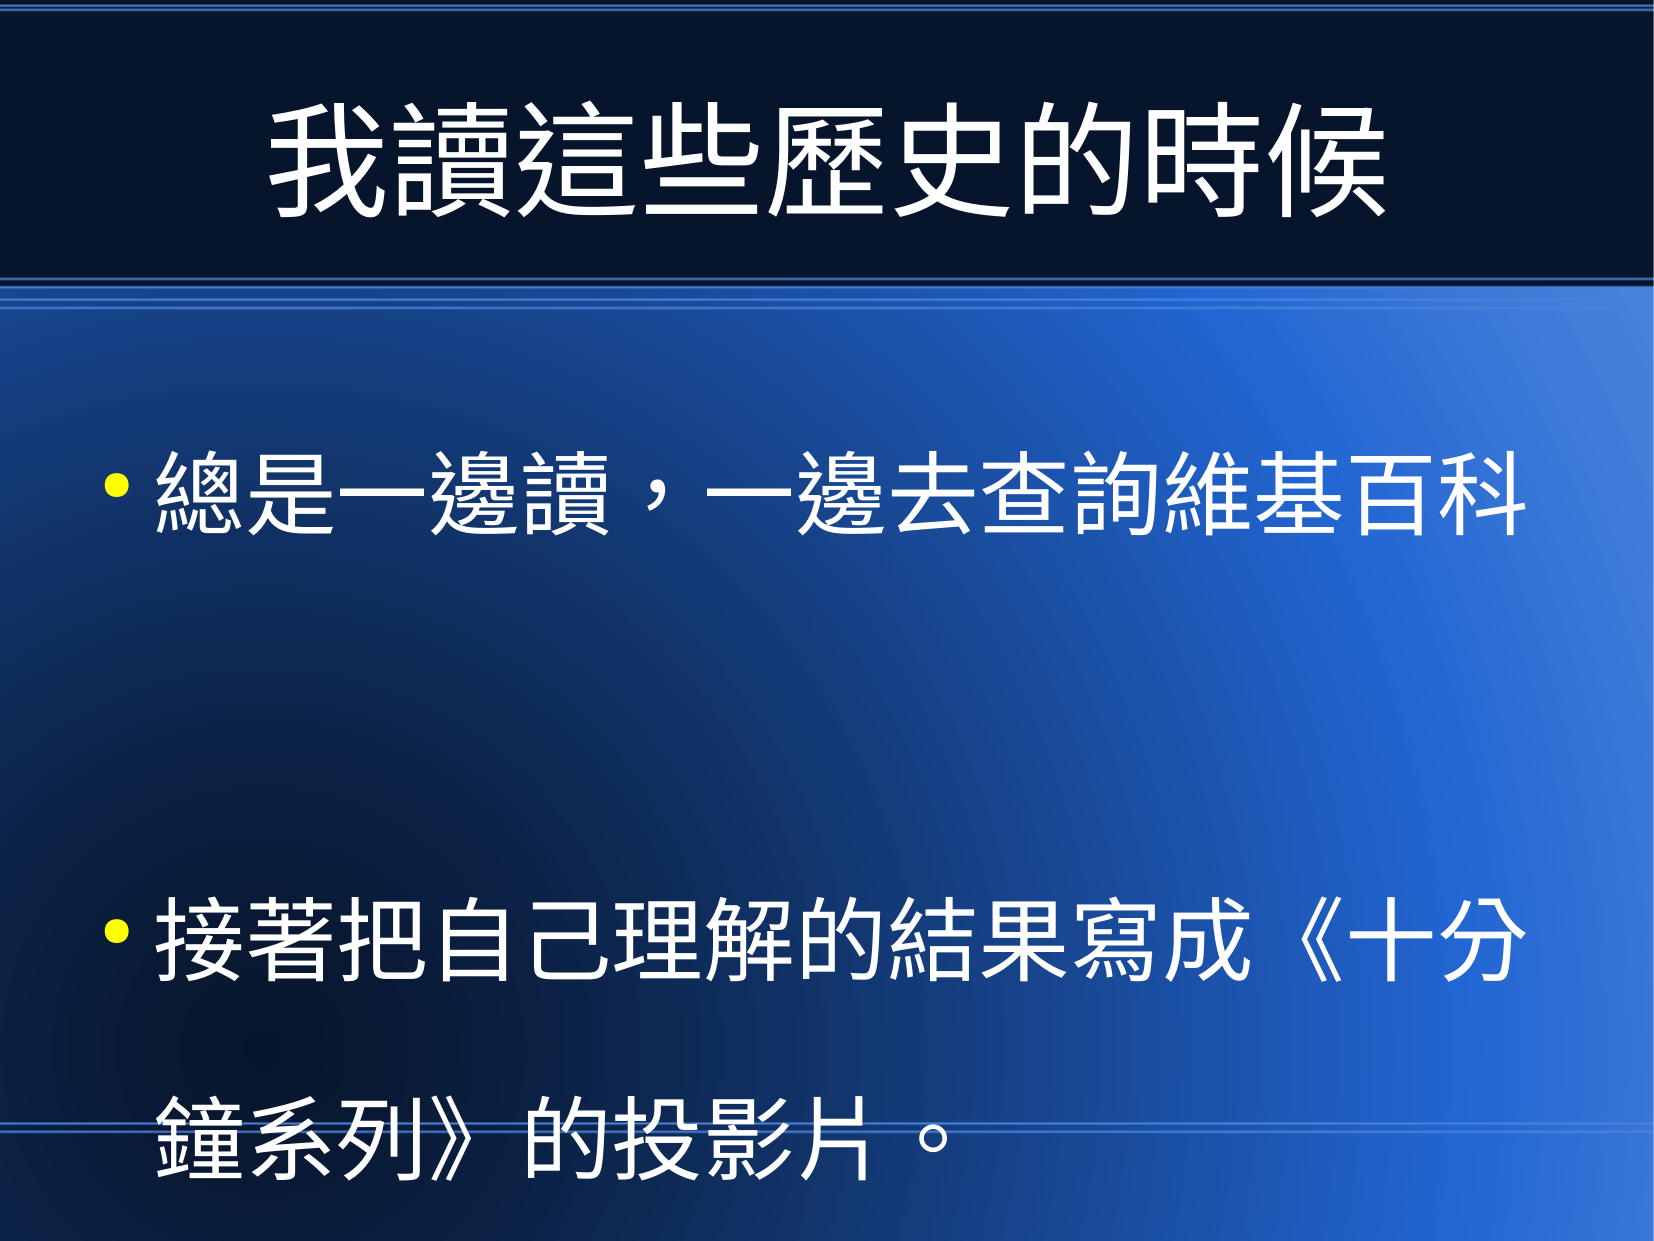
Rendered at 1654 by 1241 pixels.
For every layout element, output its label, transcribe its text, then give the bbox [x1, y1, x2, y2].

title 我讀這些歷史的時候 [82, 49, 1571, 257]
list 總是一邊讀，一邊去查詢維基百科 接著把自己理解的結果寫成《十分鐘系列》的投影片。 [82, 355, 1571, 1241]
picture [0, 0, 1654, 1241]
